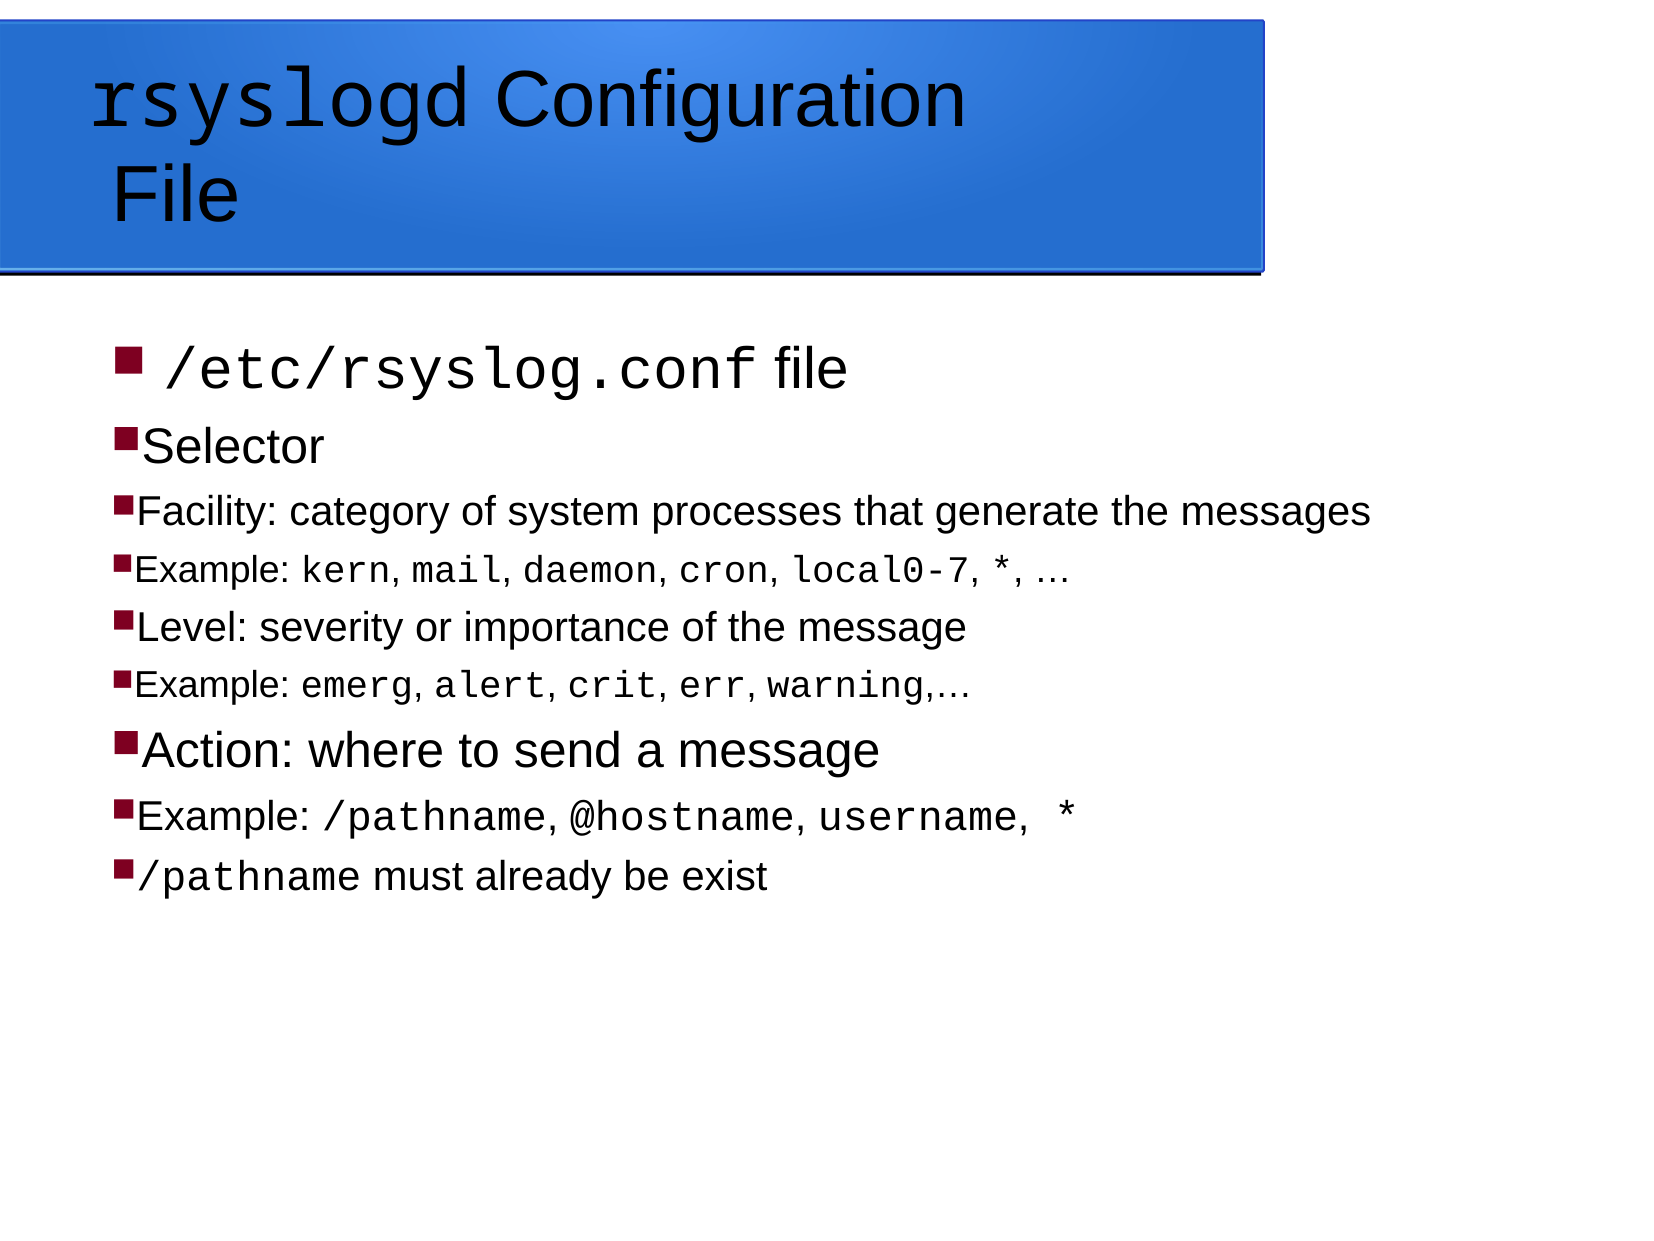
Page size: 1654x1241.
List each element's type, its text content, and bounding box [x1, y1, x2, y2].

list /etc/rsyslog.conf file Selector Facility: category of system processes that generate the messages Example: kern, mail, daemon, cron, local0-7, *, … Level: severity or importance of the message Example: emerg, alert, crit, err, warning,… Action: where to send a message Example: /pathname, @hostname, username, * /pathname must already be exist [96, 330, 1571, 1061]
title rsyslogd Configuration File [75, 38, 1550, 246]
